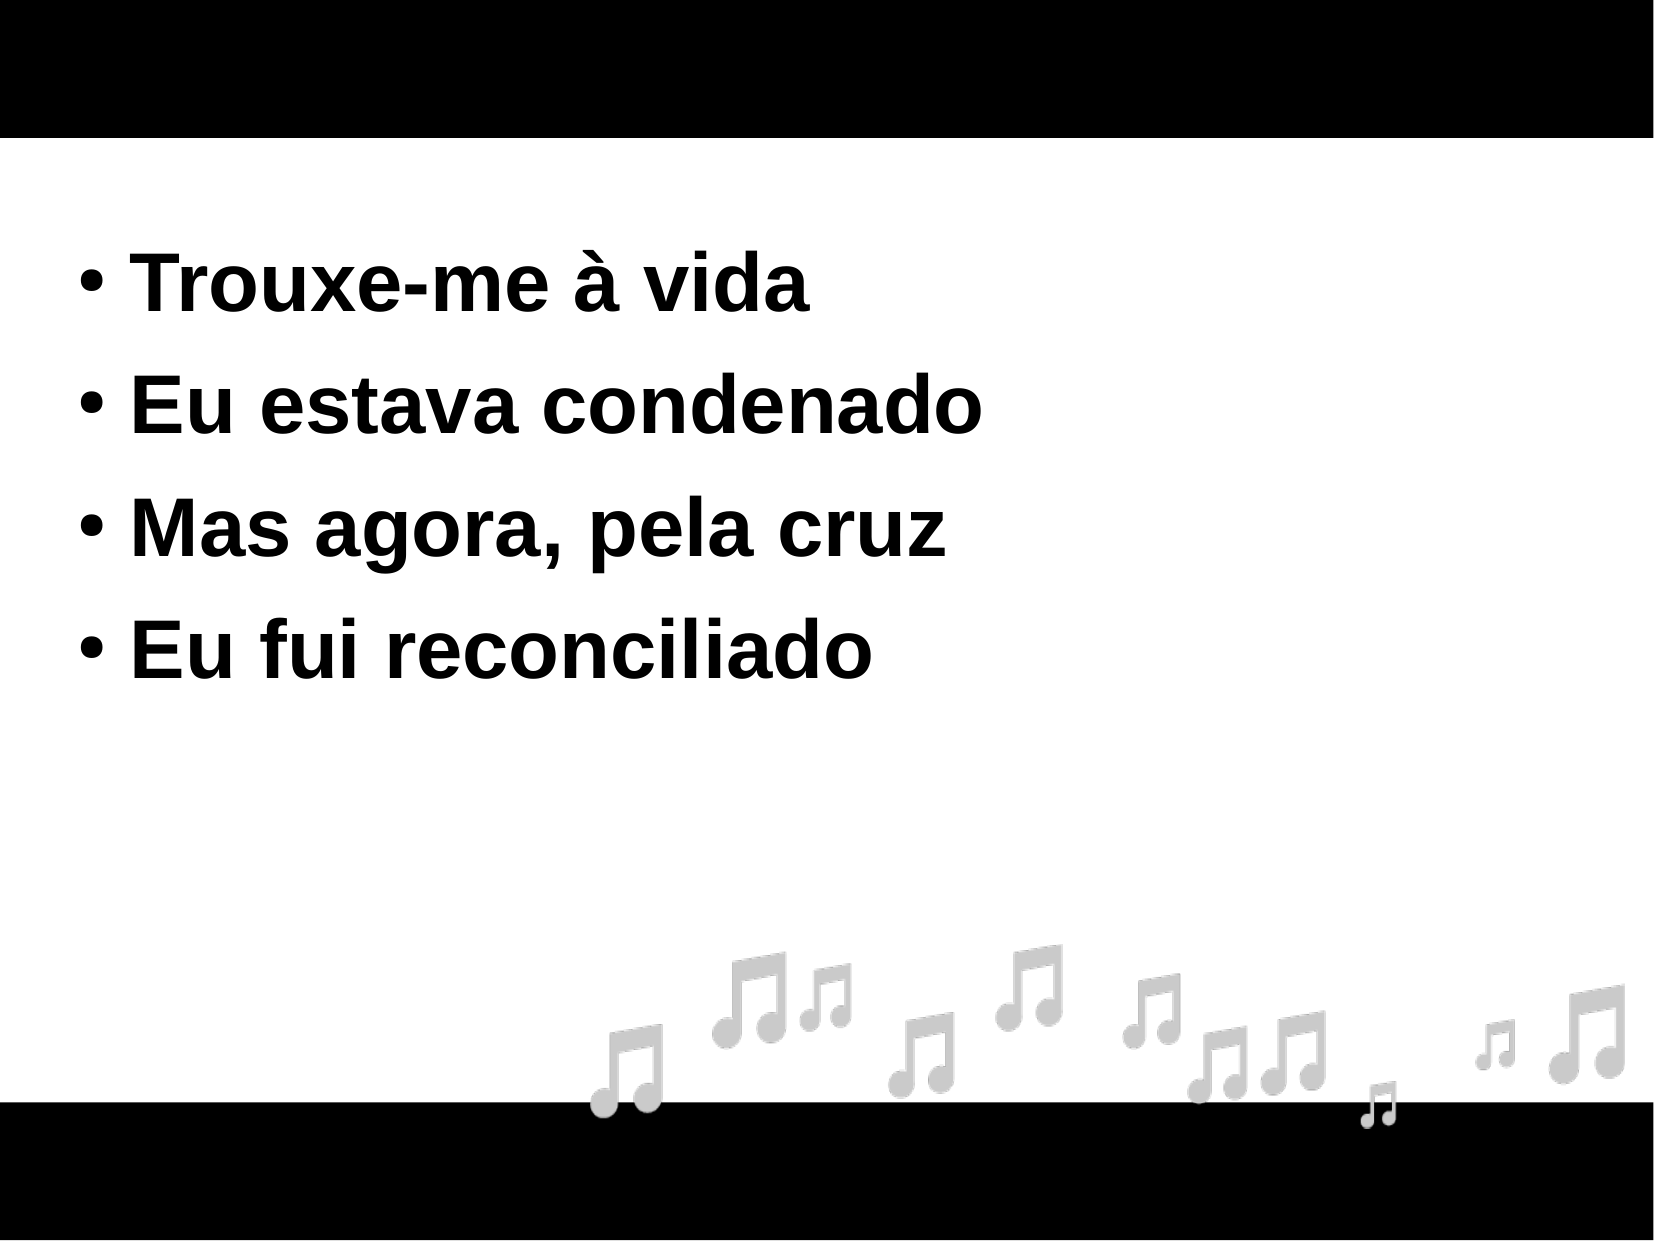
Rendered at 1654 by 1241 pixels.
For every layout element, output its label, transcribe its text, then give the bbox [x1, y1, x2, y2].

list Trouxe-me à vida Eu estava condenado Mas agora, pela cruz Eu fui reconciliado [59, 236, 1595, 1024]
